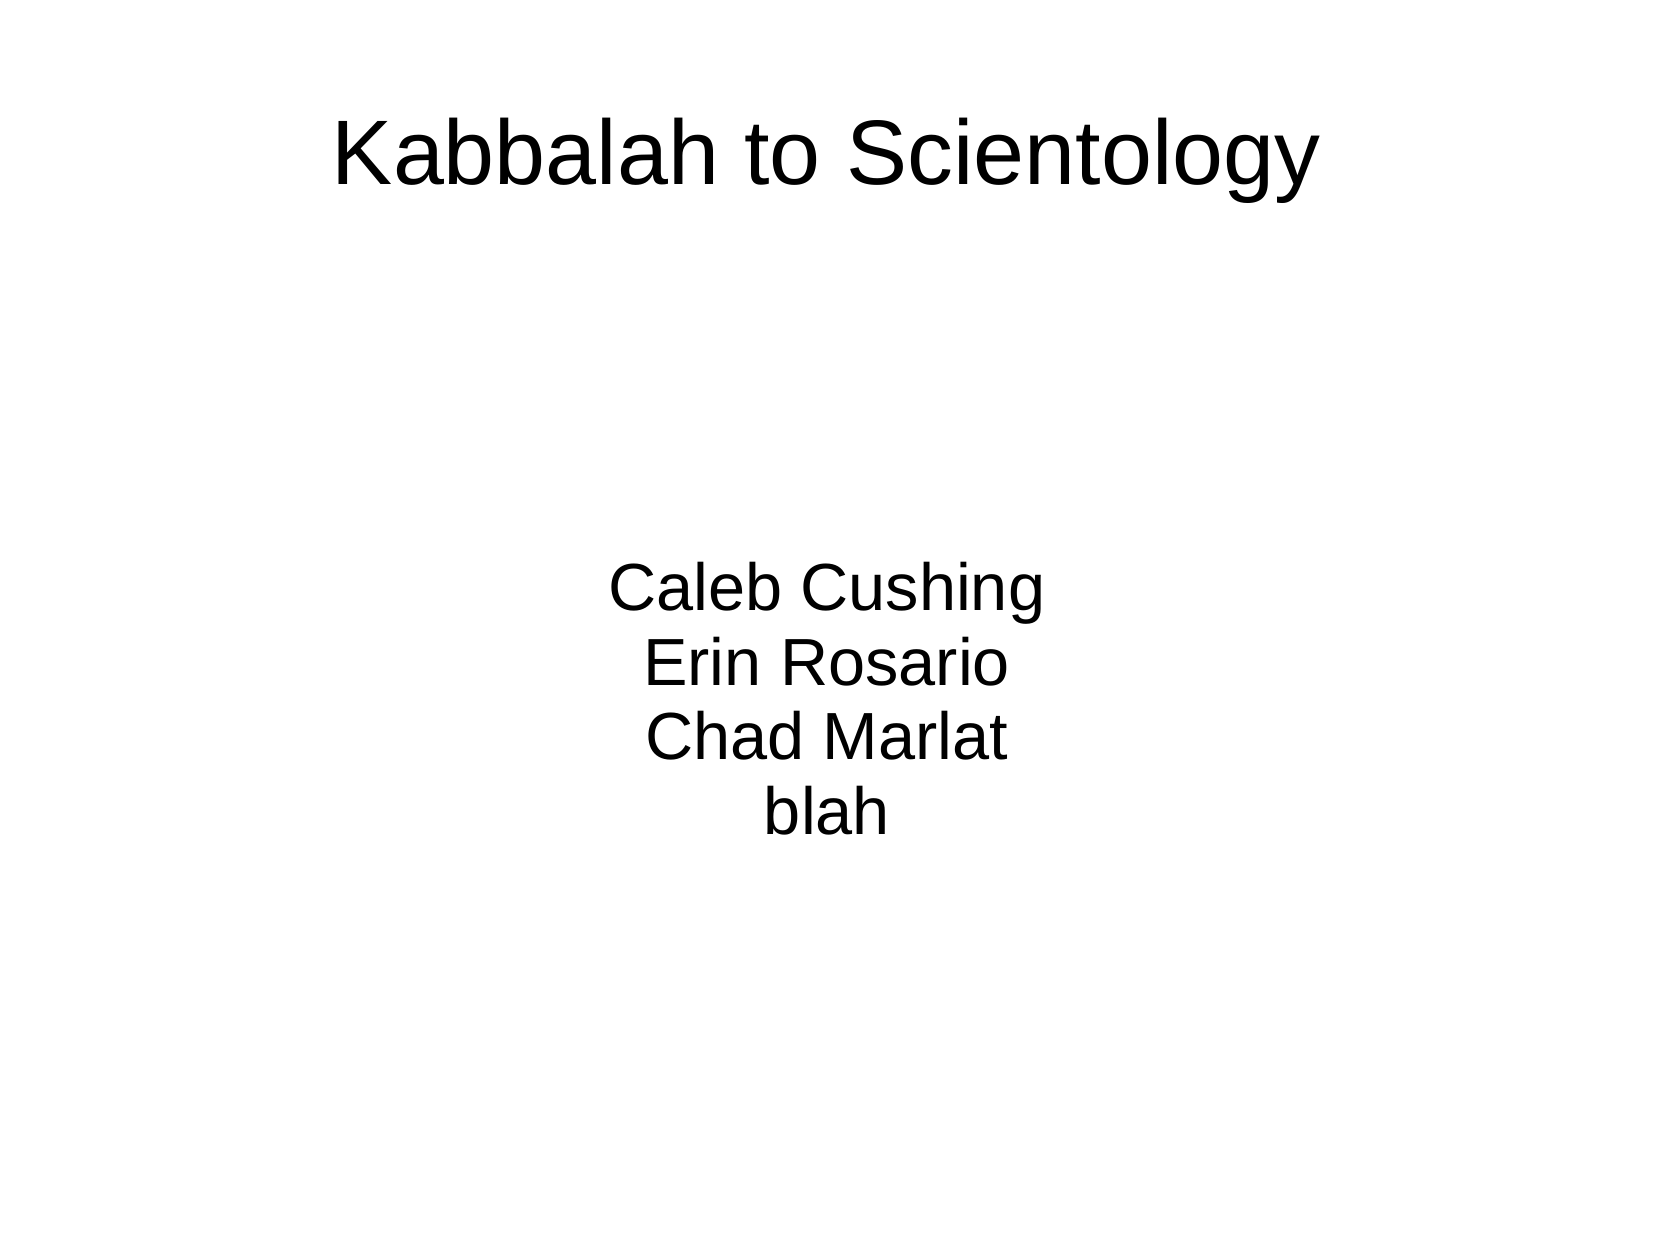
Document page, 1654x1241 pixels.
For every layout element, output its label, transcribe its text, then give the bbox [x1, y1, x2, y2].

subtitle Caleb Cushing Erin Rosario Chad Marlat blah [82, 297, 1571, 1102]
title Kabbalah to Scientology [82, 56, 1571, 250]
